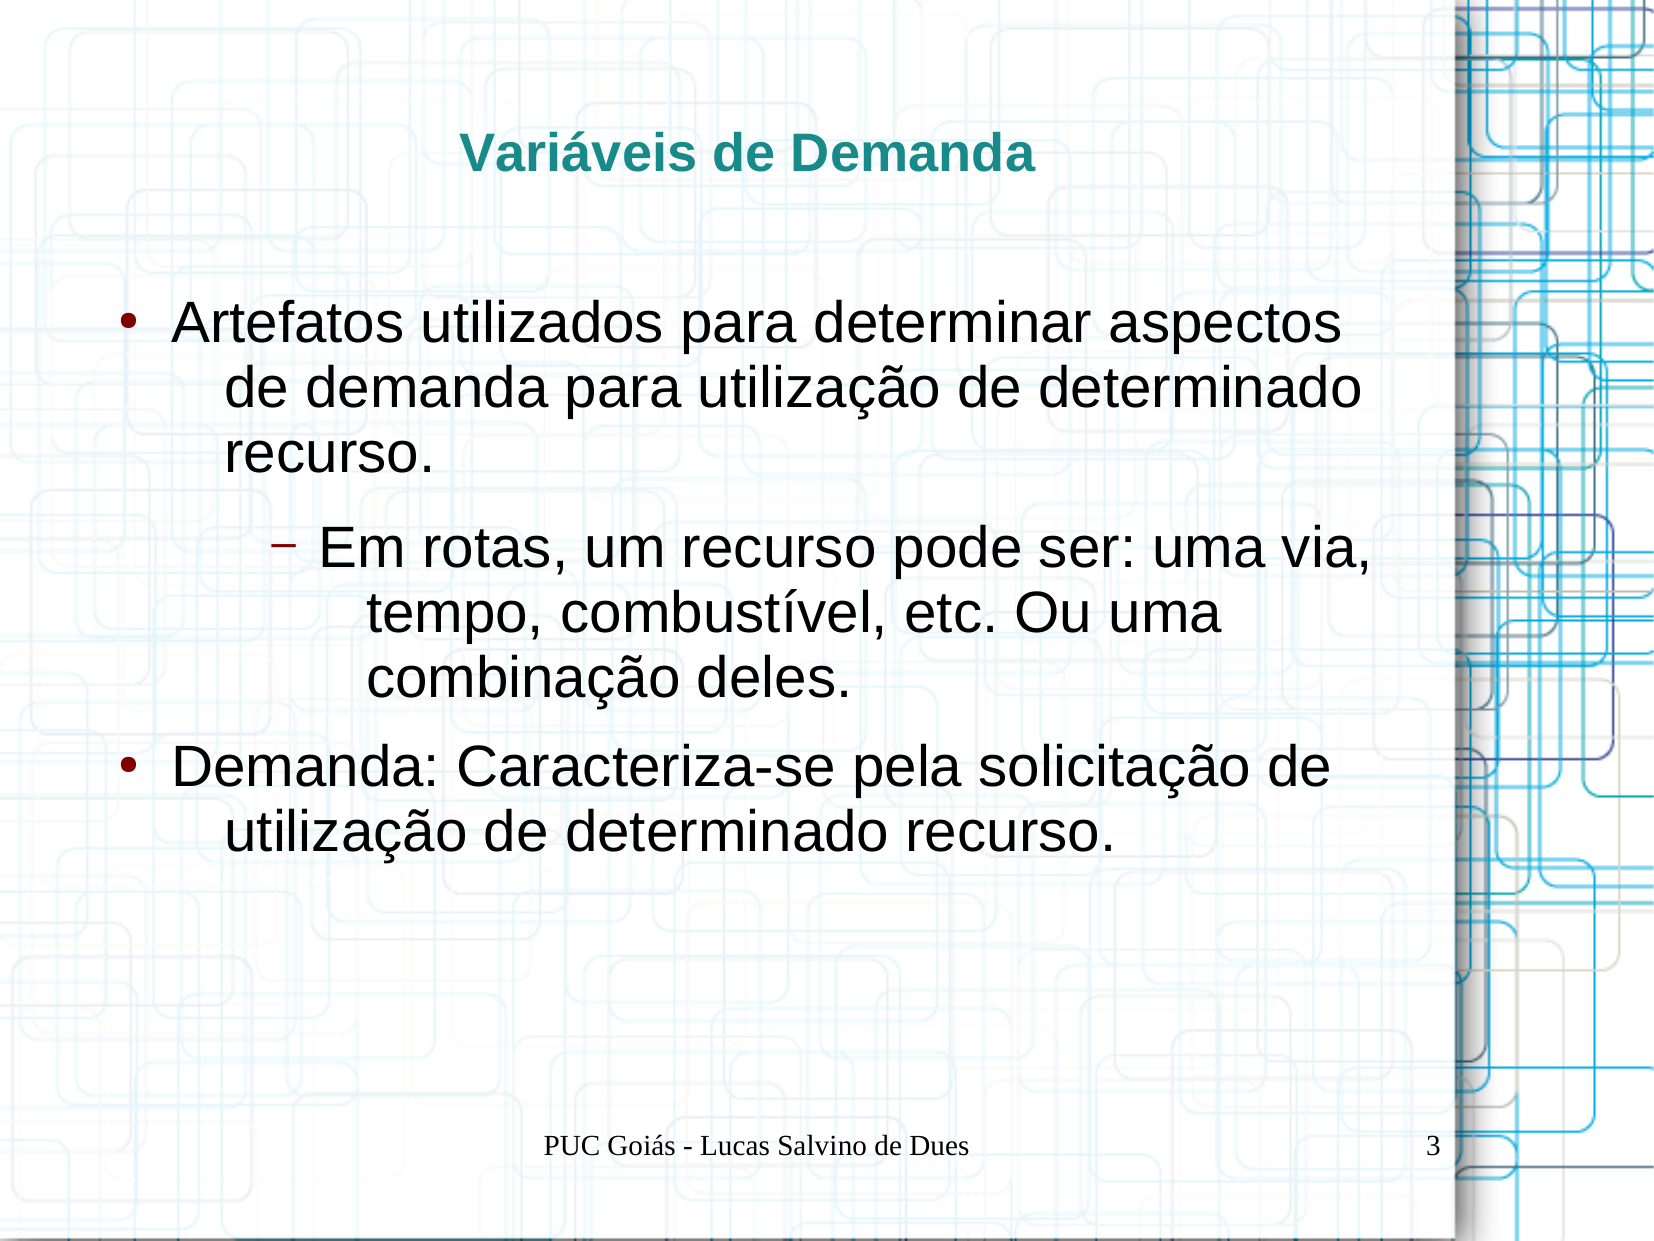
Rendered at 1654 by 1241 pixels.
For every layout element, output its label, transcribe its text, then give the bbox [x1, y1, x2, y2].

list Artefatos utilizados para determinar aspectos de demanda para utilização de determinado recurso. Em rotas, um recurso pode ser: uma via, tempo, combustível, etc. Ou uma combinação deles. Demanda: Caracteriza-se pela solicitação de utilização de determinado recurso. [82, 290, 1418, 1010]
title Variáveis de Demanda [59, 49, 1418, 257]
picture [0, 0, 1654, 1241]
